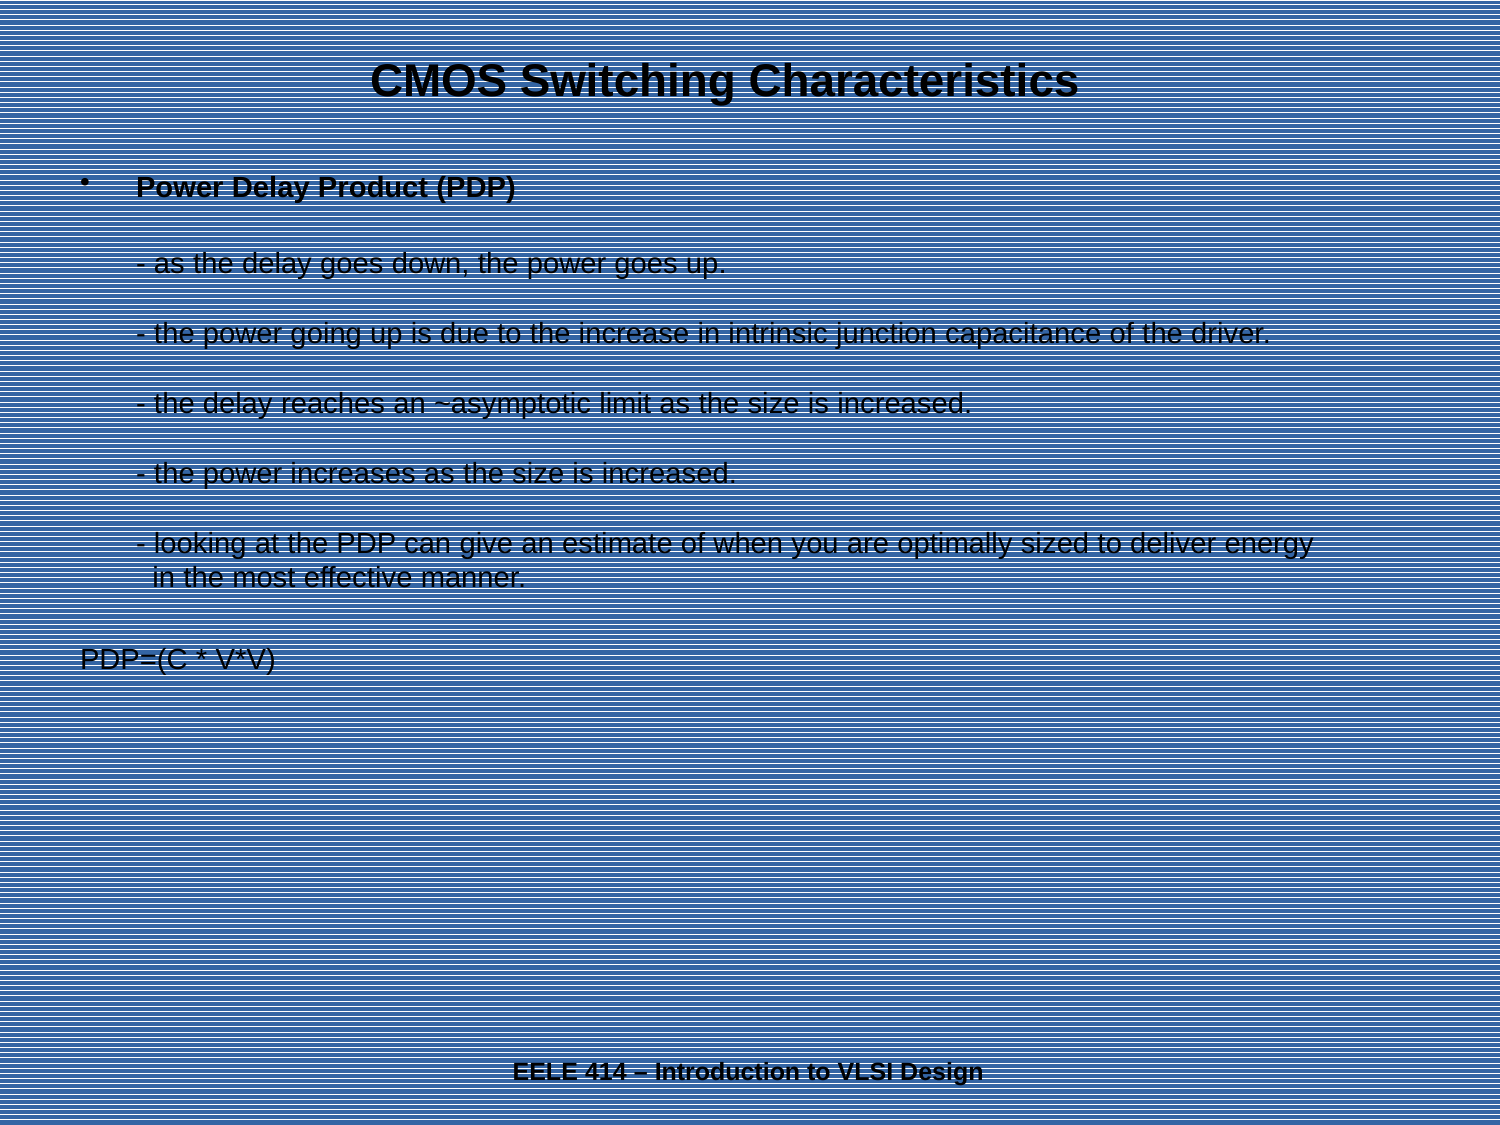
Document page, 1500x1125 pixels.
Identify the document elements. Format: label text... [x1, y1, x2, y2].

title CMOS Switching Characteristics [87, 37, 1363, 120]
list Power Delay Product (PDP) - as the delay goes down, the power goes up. - the power going up is due to the increase in intrinsic junction capacitance of the driver. - the delay reaches an ~asymptotic limit as the size is increased. - the power increases as the size is increased. - looking at the PDP can give an estimate of when you are optimally sized to deliver energy in the most effective manner. PDP=(C * V*V) [64, 160, 1471, 988]
